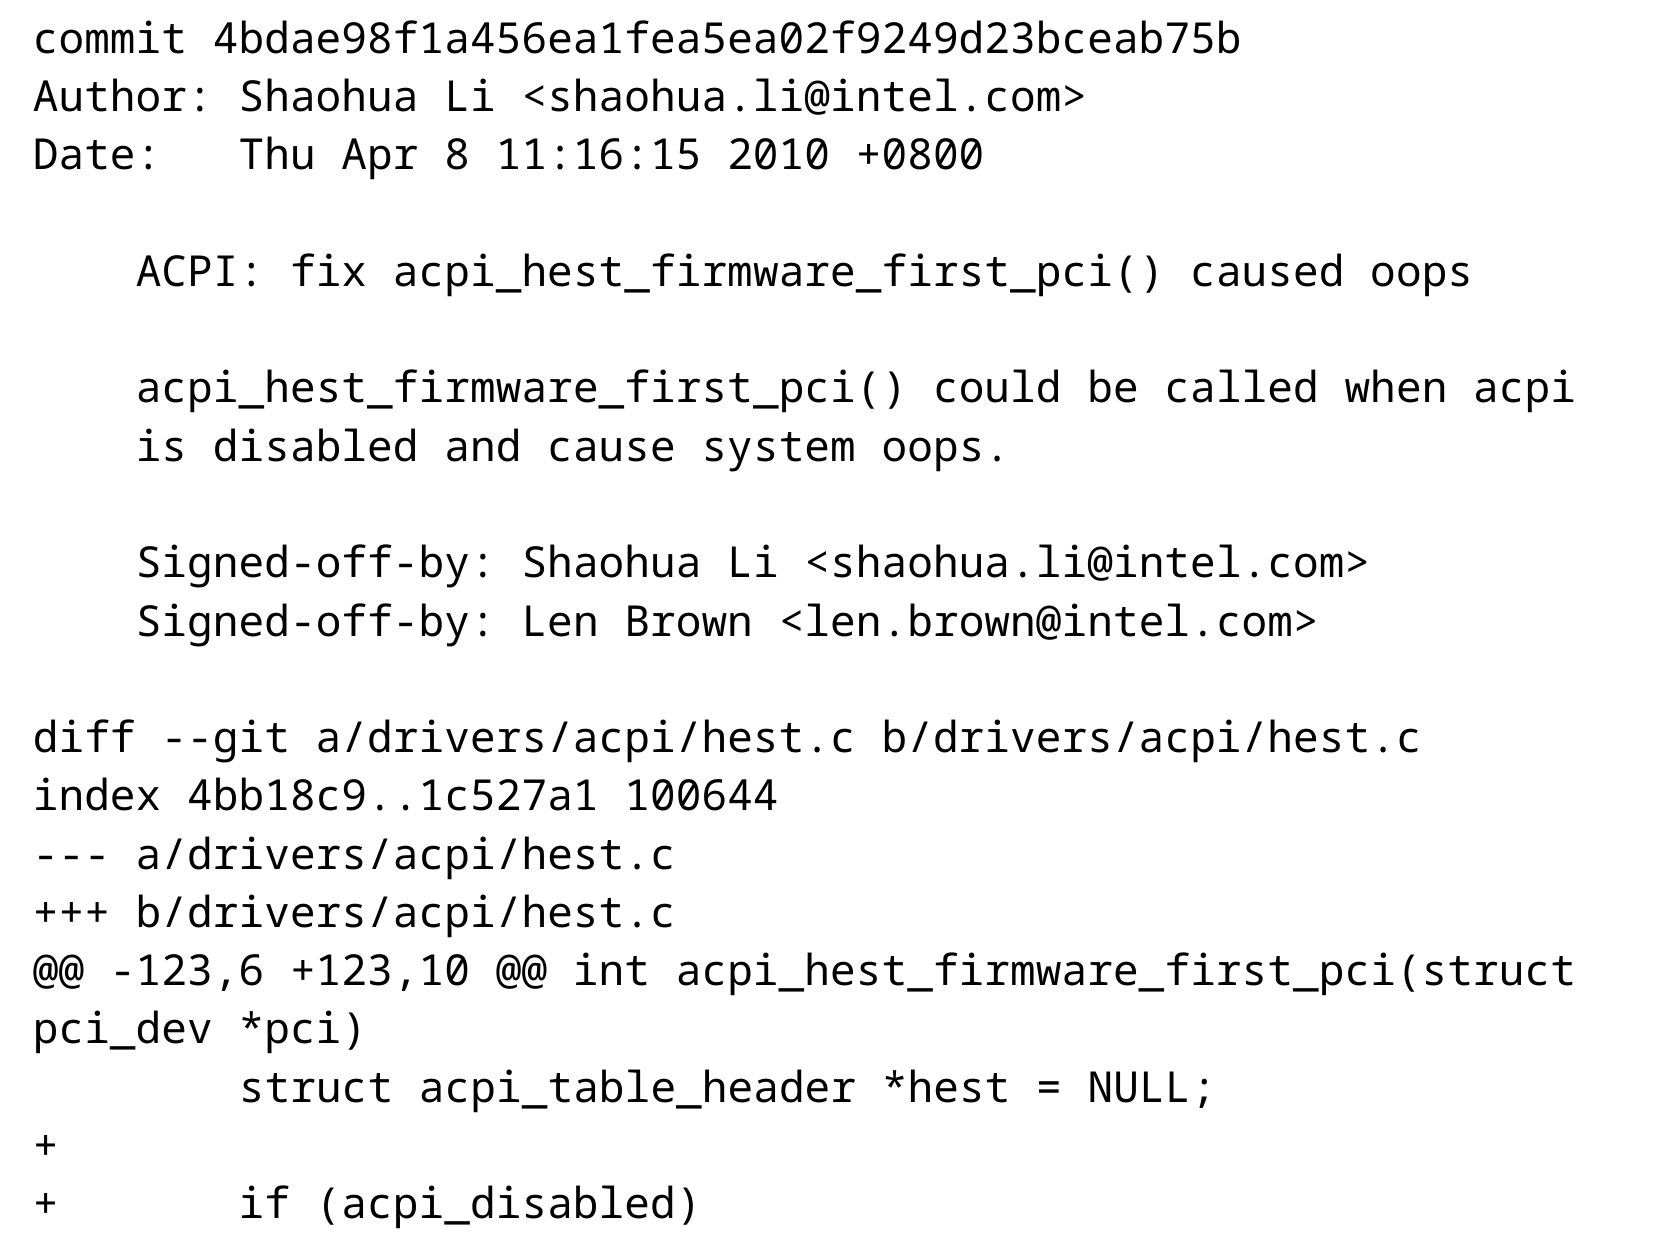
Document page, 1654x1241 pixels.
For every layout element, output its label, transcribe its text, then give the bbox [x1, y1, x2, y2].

text_box commit 4bdae98f1a456ea1fea5ea02f9249d23bceab75b Author: Shaohua Li <shaohua.li@intel.com> Date: Thu Apr 8 11:16:15 2010 +0800 ACPI: fix acpi_hest_firmware_first_pci() caused oops acpi_hest_firmware_first_pci() could be called when acpi is disabled and cause system oops. Signed-off-by: Shaohua Li <shaohua.li@intel.com> Signed-off-by: Len Brown <len.brown@intel.com> diff --git a/drivers/acpi/hest.c b/drivers/acpi/hest.c index 4bb18c9..1c527a1 100644 --- a/drivers/acpi/hest.c +++ b/drivers/acpi/hest.c @@ -123,6 +123,10 @@ int acpi_hest_firmware_first_pci(struct pci_dev *pci) struct acpi_table_header *hest = NULL; + + if (acpi_disabled) + return 0; + status = acpi_get_table(ACPI_SIG_HEST, 1, &hest); [18, 0, 1612, 1241]
